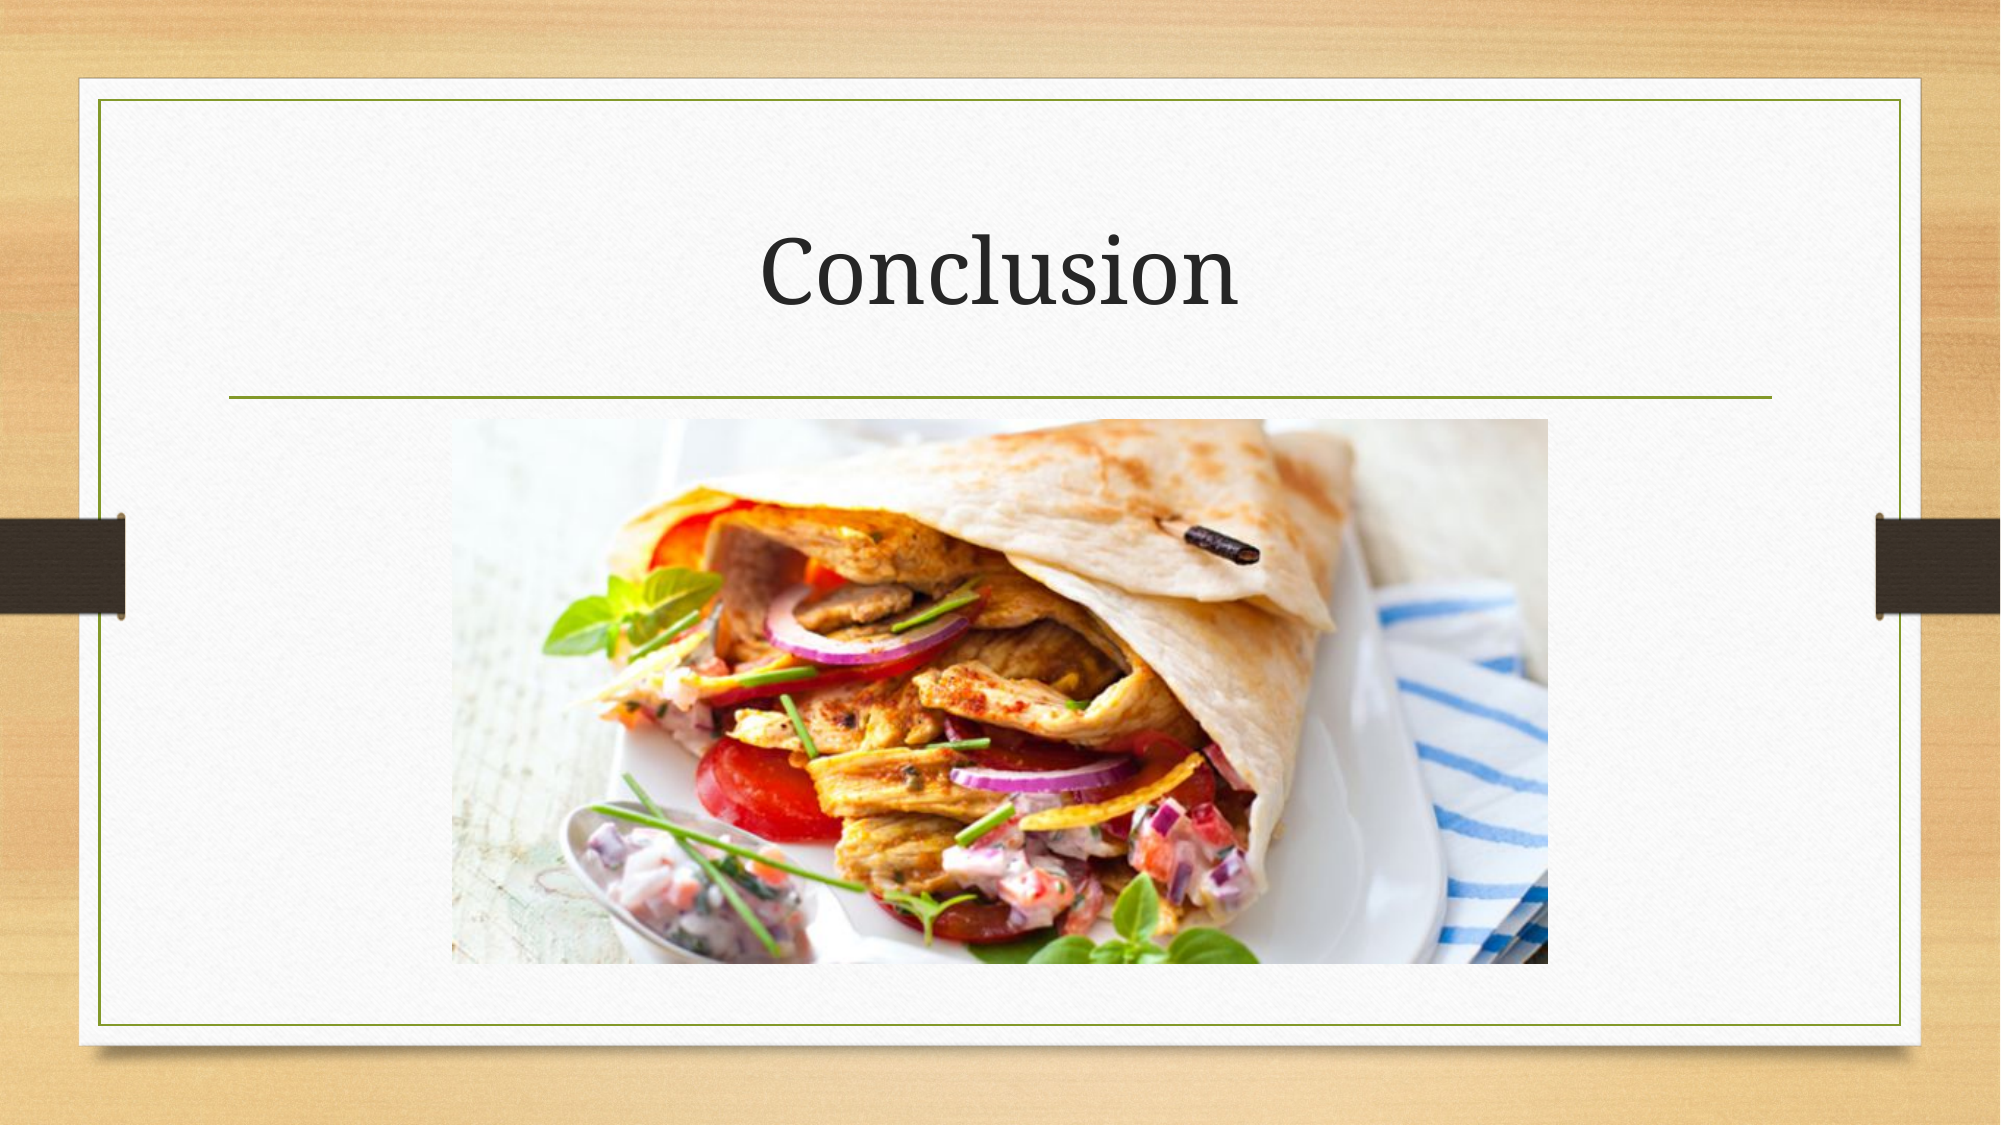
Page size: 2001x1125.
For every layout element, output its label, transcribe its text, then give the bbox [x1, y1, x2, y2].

picture [452, 419, 1548, 964]
title Conclusion [212, 161, 1788, 376]
